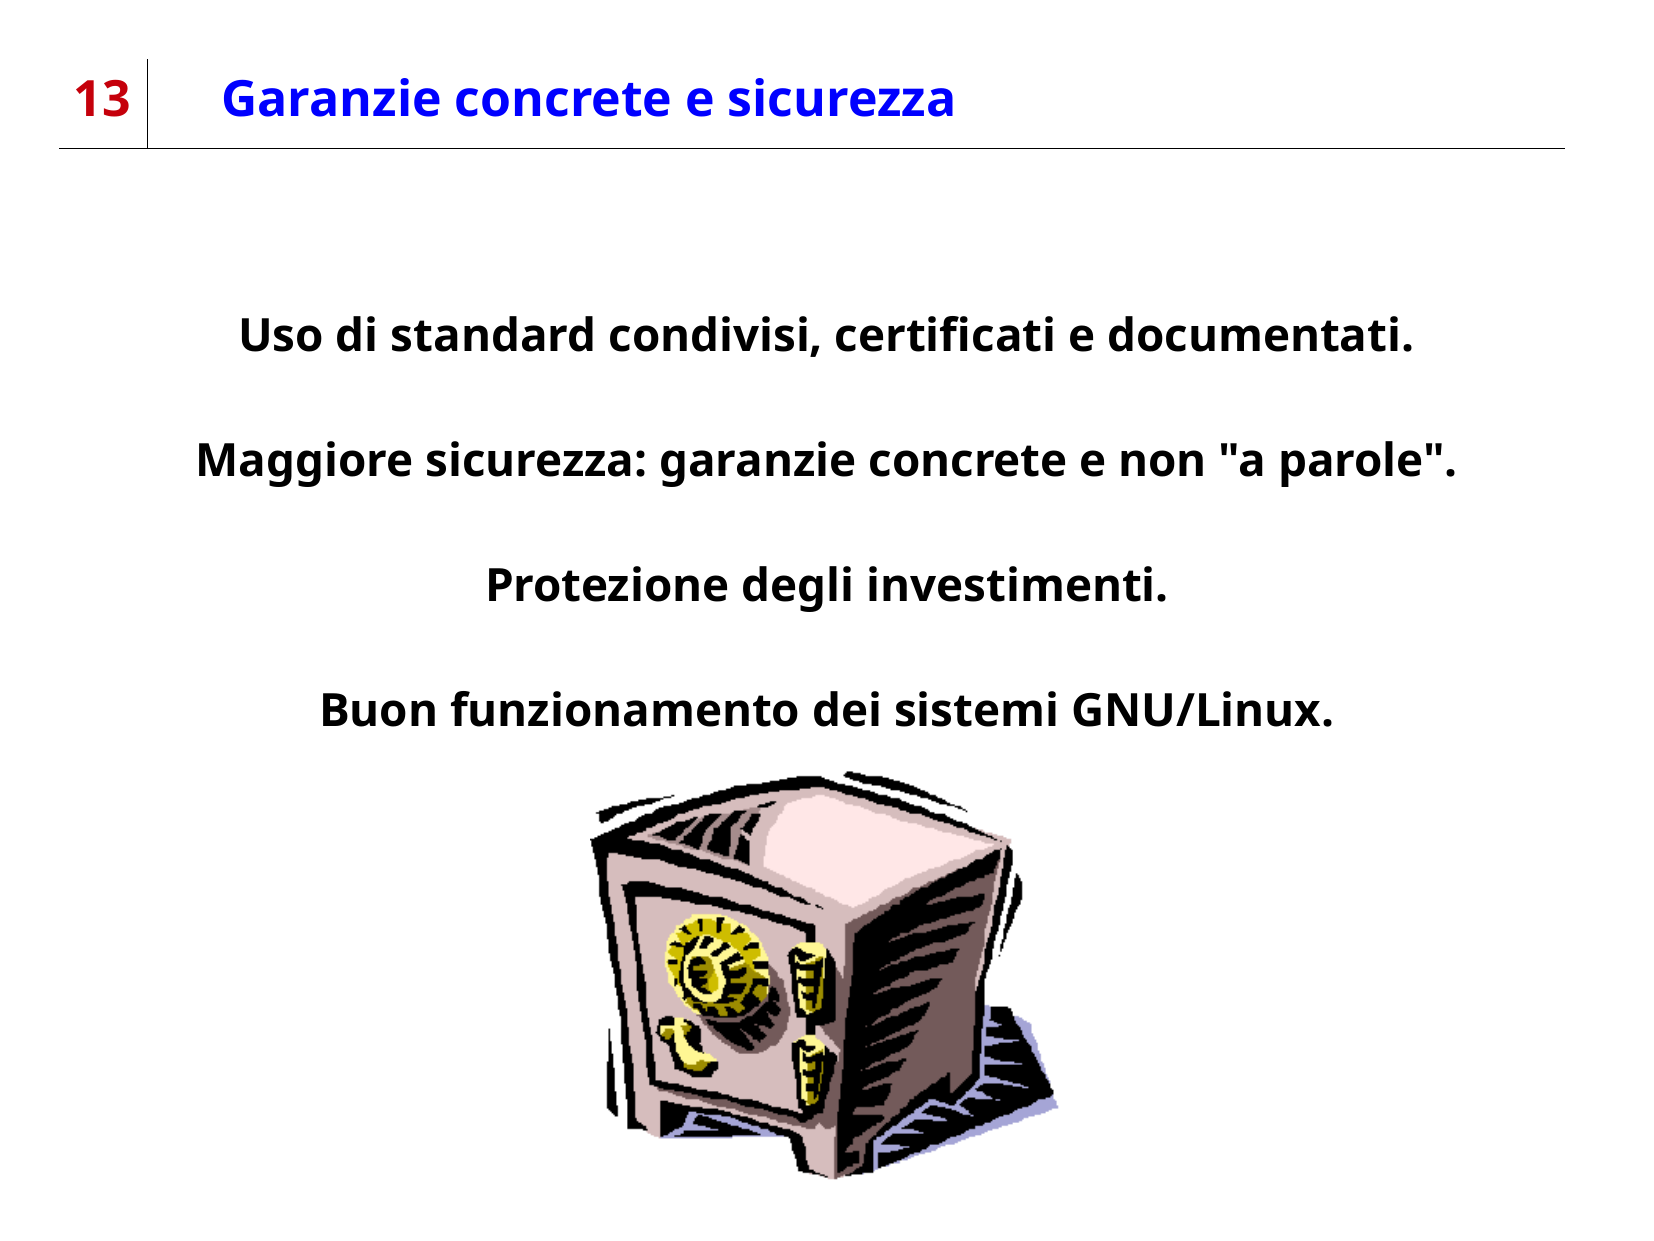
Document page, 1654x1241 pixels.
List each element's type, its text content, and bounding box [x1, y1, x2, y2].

text_box 13 Garanzie concrete e sicurezza [59, 55, 1565, 128]
picture [590, 767, 1060, 1181]
text_box Uso di standard condivisi, certificati e documentati. Maggiore sicurezza: garanzie concrete e non "a parole". Protezione degli investimenti. Buon funzionamento dei sistemi GNU/Linux. [147, 295, 1506, 683]
